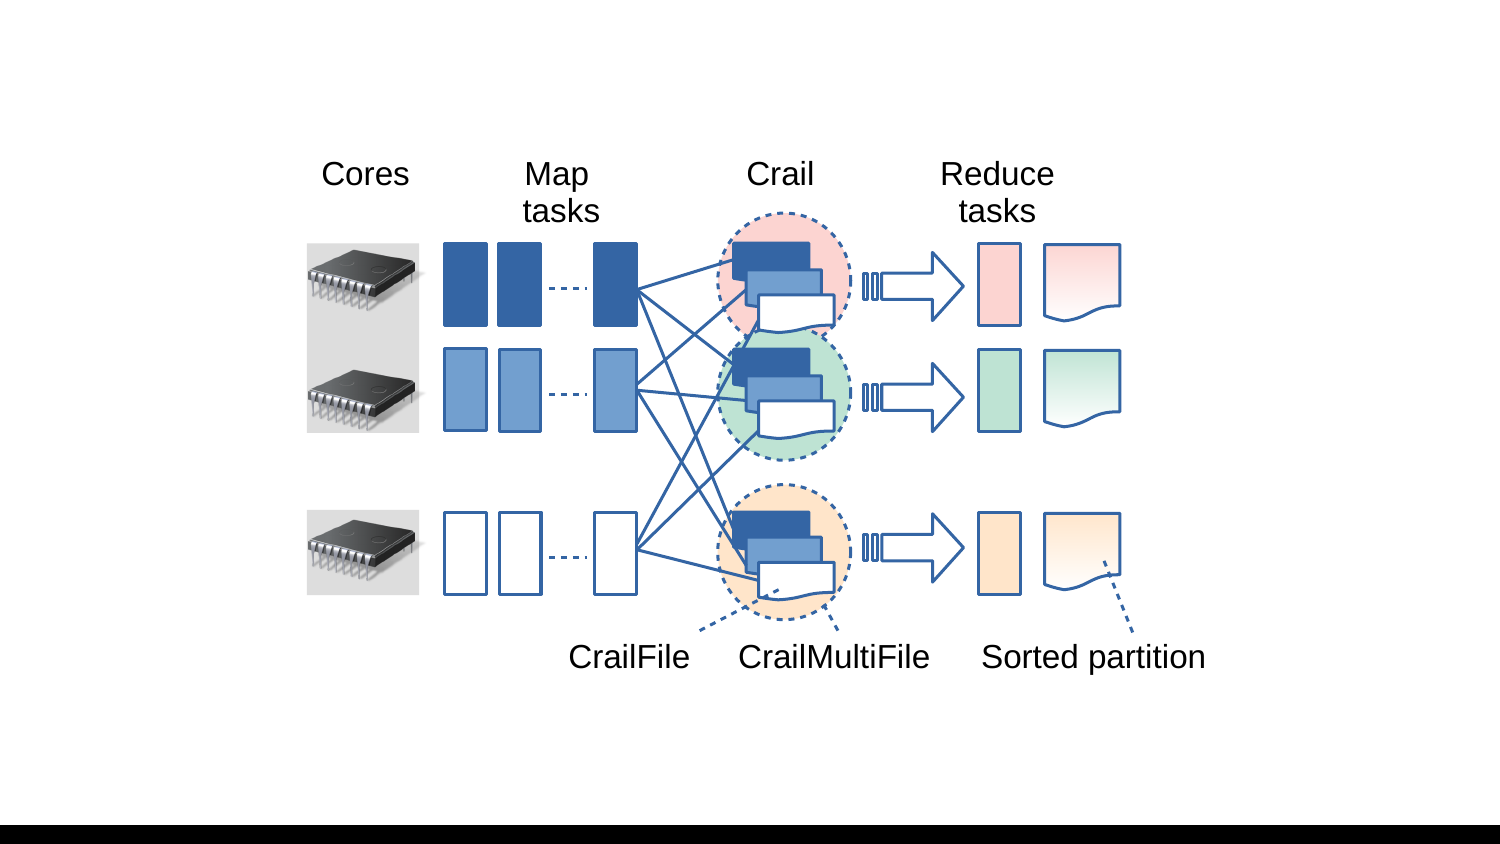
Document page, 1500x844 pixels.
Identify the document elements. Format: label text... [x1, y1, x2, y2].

text_box [499, 349, 541, 432]
text_box [594, 349, 637, 432]
text_box [498, 243, 541, 326]
text_box CrailMultiFile [709, 631, 961, 721]
text_box [594, 512, 637, 595]
picture [307, 214, 428, 455]
text_box [863, 534, 868, 561]
text_box [978, 512, 1021, 595]
text_box [978, 243, 1021, 326]
text_box [872, 273, 878, 300]
text_box [978, 349, 1021, 432]
text_box [881, 363, 964, 432]
text_box [863, 273, 868, 300]
text_box [499, 512, 542, 595]
text_box CrailFile [553, 631, 709, 691]
text_box [872, 534, 878, 561]
text_box Map tasks [438, 147, 685, 237]
text_box [863, 384, 868, 411]
text_box [444, 243, 487, 326]
text_box [444, 348, 487, 431]
text_box [872, 384, 878, 411]
text_box Crail [640, 147, 915, 204]
text_box Reduce tasks [915, 147, 1081, 237]
text_box [1044, 350, 1120, 427]
text_box [594, 243, 637, 326]
text_box [444, 512, 487, 595]
text_box [717, 484, 851, 620]
text_box Sorted partition [966, 631, 1237, 688]
text_box [717, 361, 731, 391]
picture [307, 484, 428, 605]
text_box [1044, 244, 1120, 321]
text_box [881, 513, 964, 583]
text_box Cores [298, 147, 433, 204]
text_box [1044, 513, 1120, 590]
text_box [717, 213, 851, 461]
text_box [881, 252, 964, 321]
